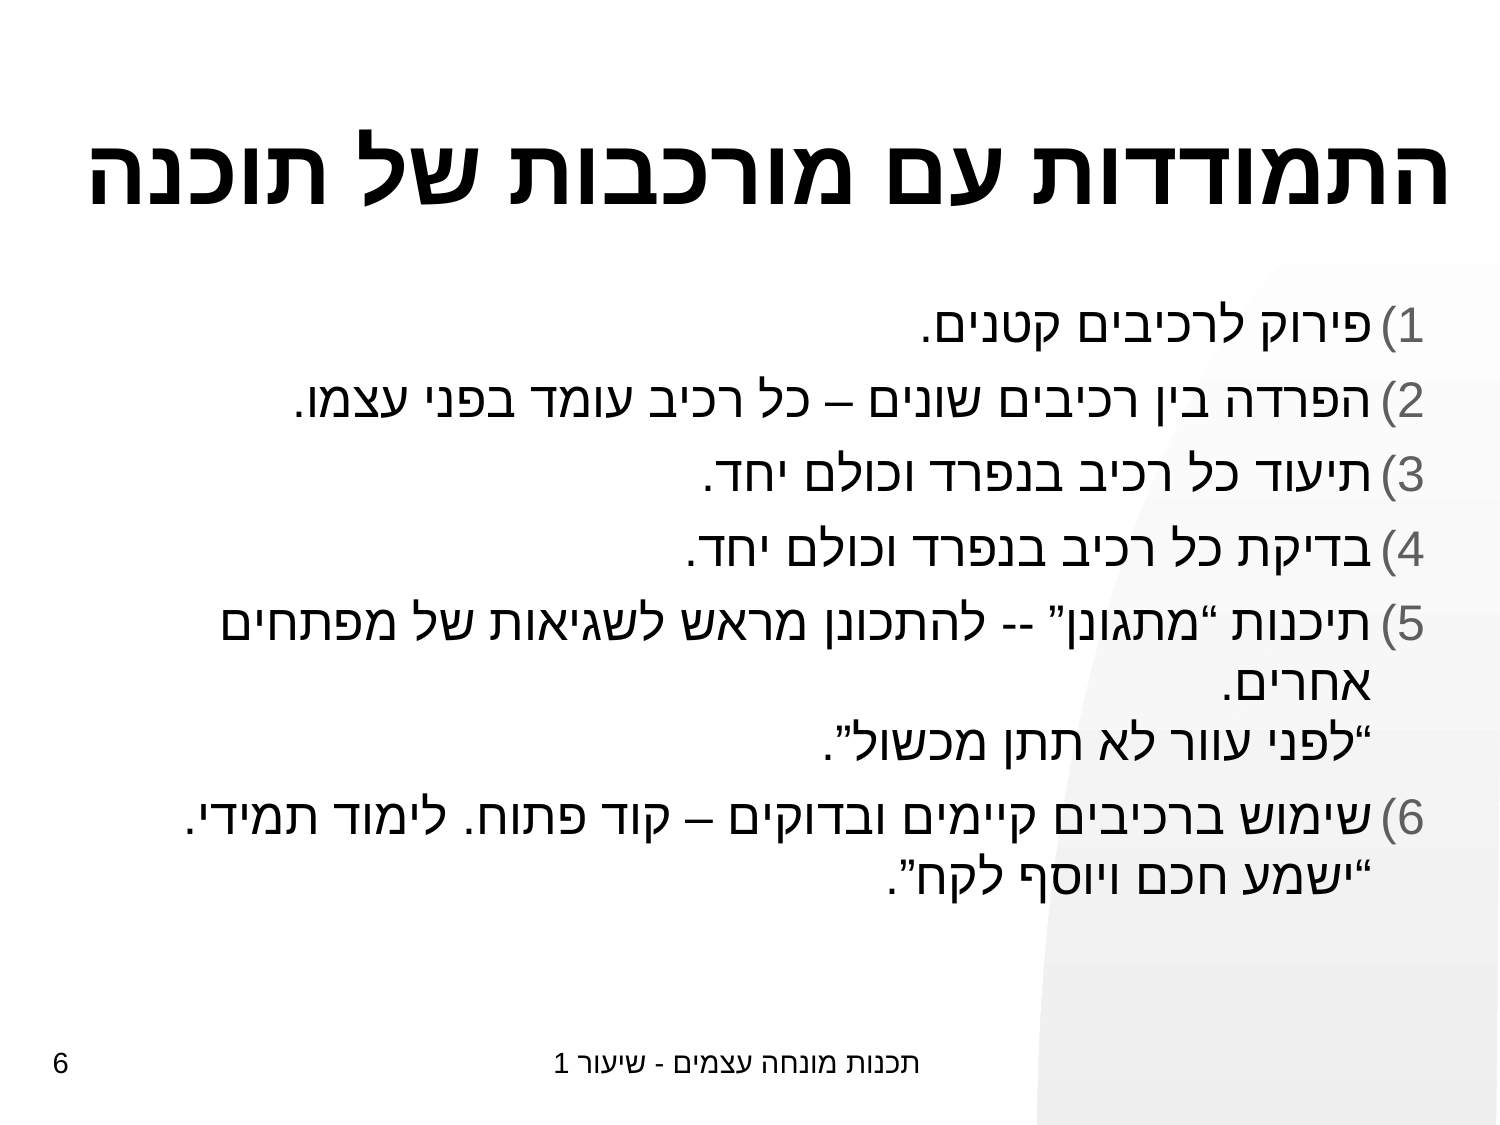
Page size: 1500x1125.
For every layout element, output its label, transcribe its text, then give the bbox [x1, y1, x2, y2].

text_box פירוק לרכיבים קטנים. הפרדה בין רכיבים שונים – כל רכיב עומד בפני עצמו. תיעוד כל רכיב בנפרד וכולם יחד. בדיקת כל רכיב בנפרד וכולם יחד. תיכנות “מתגונן” -- להתכונן מראש לשגיאות של מפתחים אחרים. “לפני עוור לא תתן מכשול”. שימוש ברכיבים קיימים ובדוקים – קוד פתוח. לימוד תמידי. “ישמע חכם ויוסף לקח”. [90, 284, 1441, 960]
text_box <number> [37, 1025, 350, 1100]
text_box תכנות מונחה עצמים - שיעור 1 [500, 1025, 975, 1100]
text_box התמודדות עם מורכבות של תוכנה [12, 75, 1471, 288]
